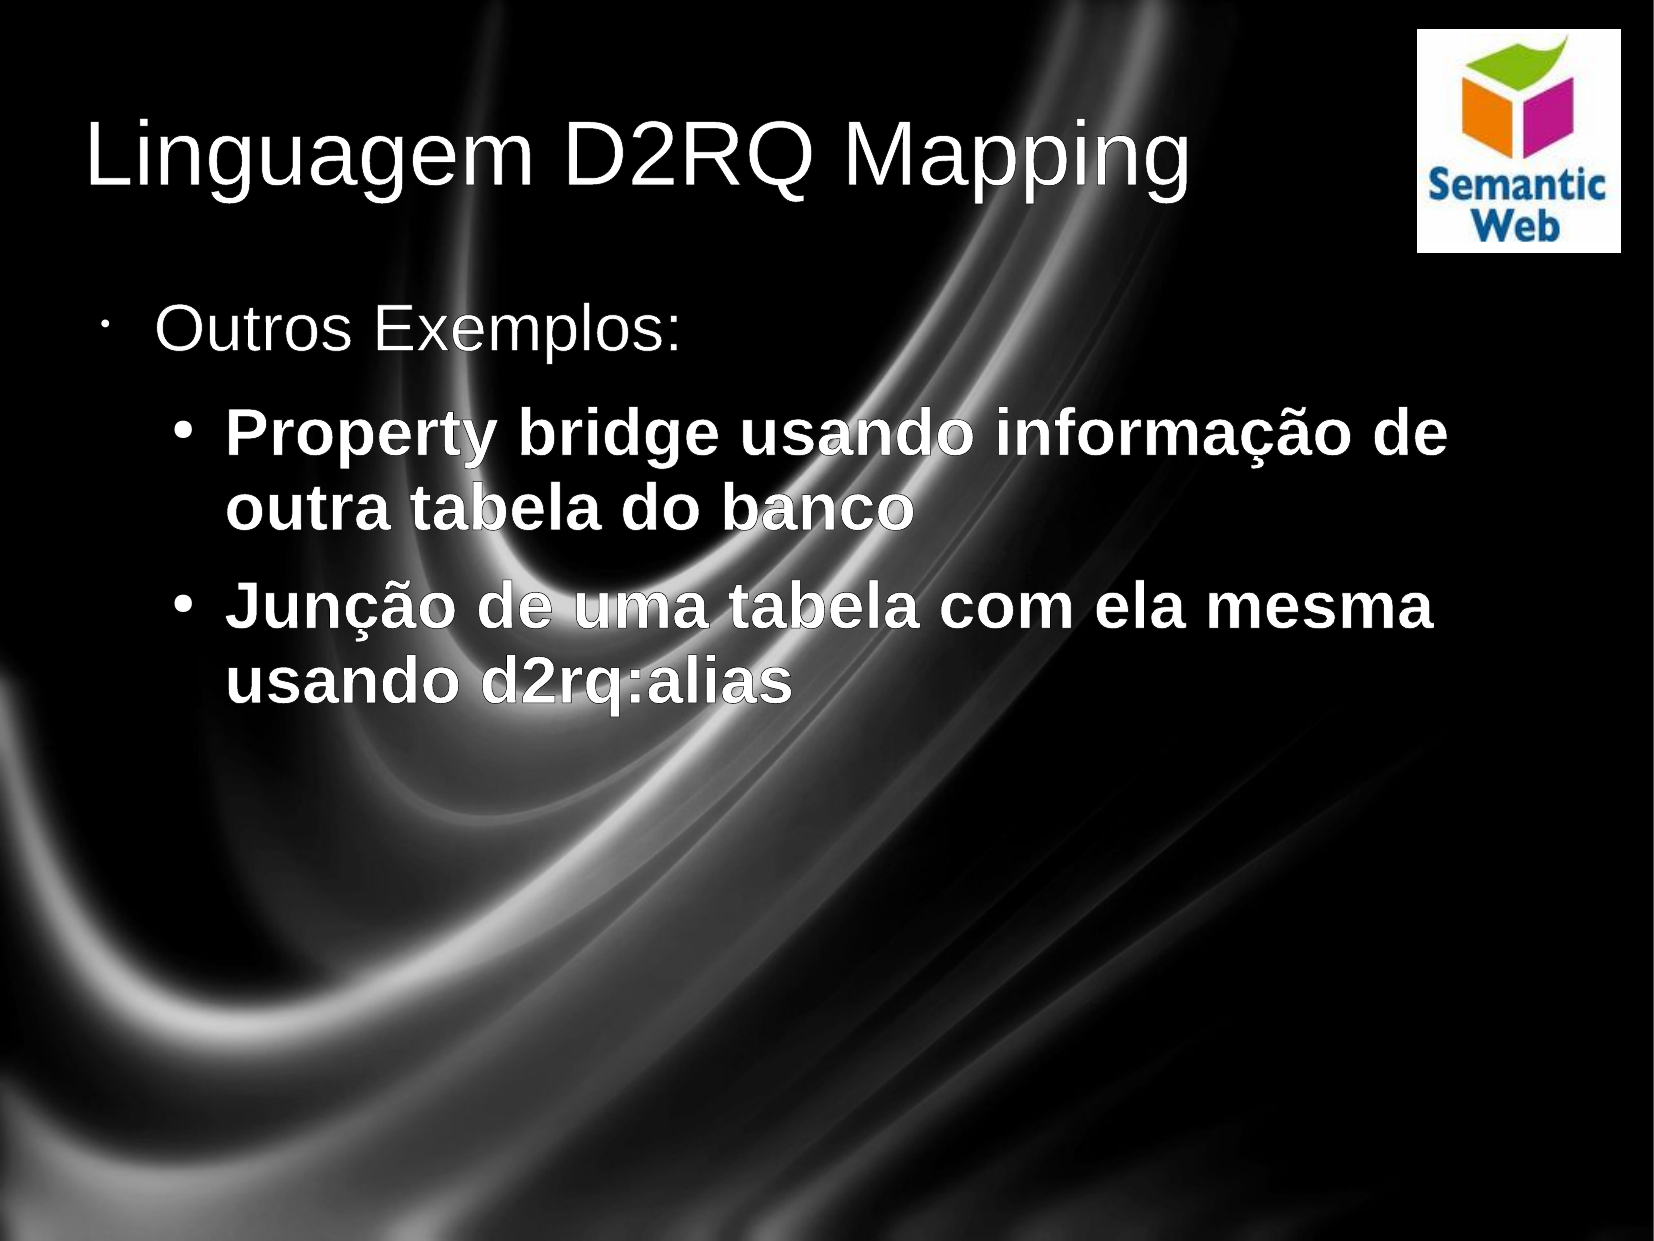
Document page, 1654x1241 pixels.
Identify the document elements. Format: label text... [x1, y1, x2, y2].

list Outros Exemplos: Property bridge usando informação de outra tabela do banco Junção de uma tabela com ela mesma usando d2rq:alias [82, 290, 1571, 1109]
title Linguagem D2RQ Mapping [82, 49, 1359, 257]
picture [0, 0, 1654, 1241]
